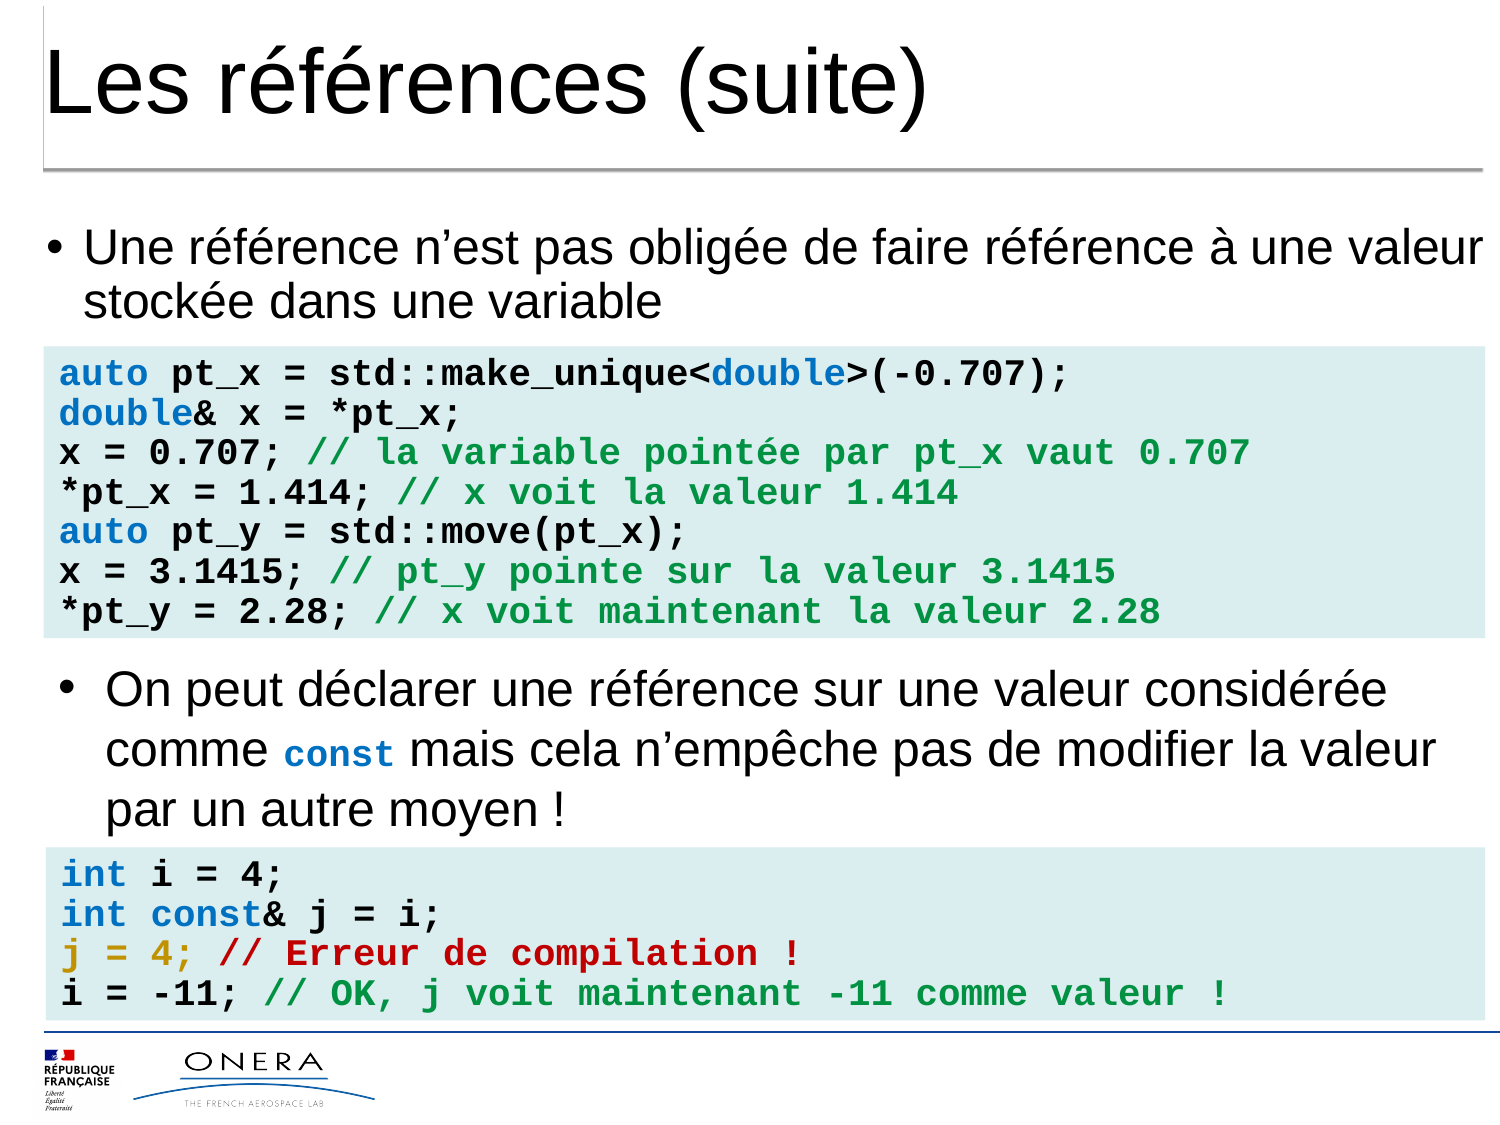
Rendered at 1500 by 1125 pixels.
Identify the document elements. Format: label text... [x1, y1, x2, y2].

text_box auto pt_x = std::make_unique<double>(-0.707); double& x = *pt_x; x = 0.707; // la variable pointée par pt_x vaut 0.707 *pt_x = 1.414; // x voit la valeur 1.414 auto pt_y = std::move(pt_x); x = 3.1415; // pt_y pointe sur la valeur 3.1415 *pt_y = 2.28; // x voit maintenant la valeur 2.28 [43, 346, 1486, 639]
picture [133, 1052, 375, 1107]
text_box On peut déclarer une référence sur une valeur considérée comme const mais cela n’empêche pas de modifier la valeur par un autre moyen ! [43, 649, 1488, 844]
text_box Une référence n’est pas obligée de faire référence à une valeur stockée dans une variable [45, 201, 1486, 346]
picture [34, 1039, 125, 1121]
text_box int i = 4; int const& j = i; j = 4; // Erreur de compilation ! i = -11; // OK, j voit maintenant -11 comme valeur ! [45, 847, 1486, 1021]
text_box Les références (suite) [43, 0, 1486, 169]
